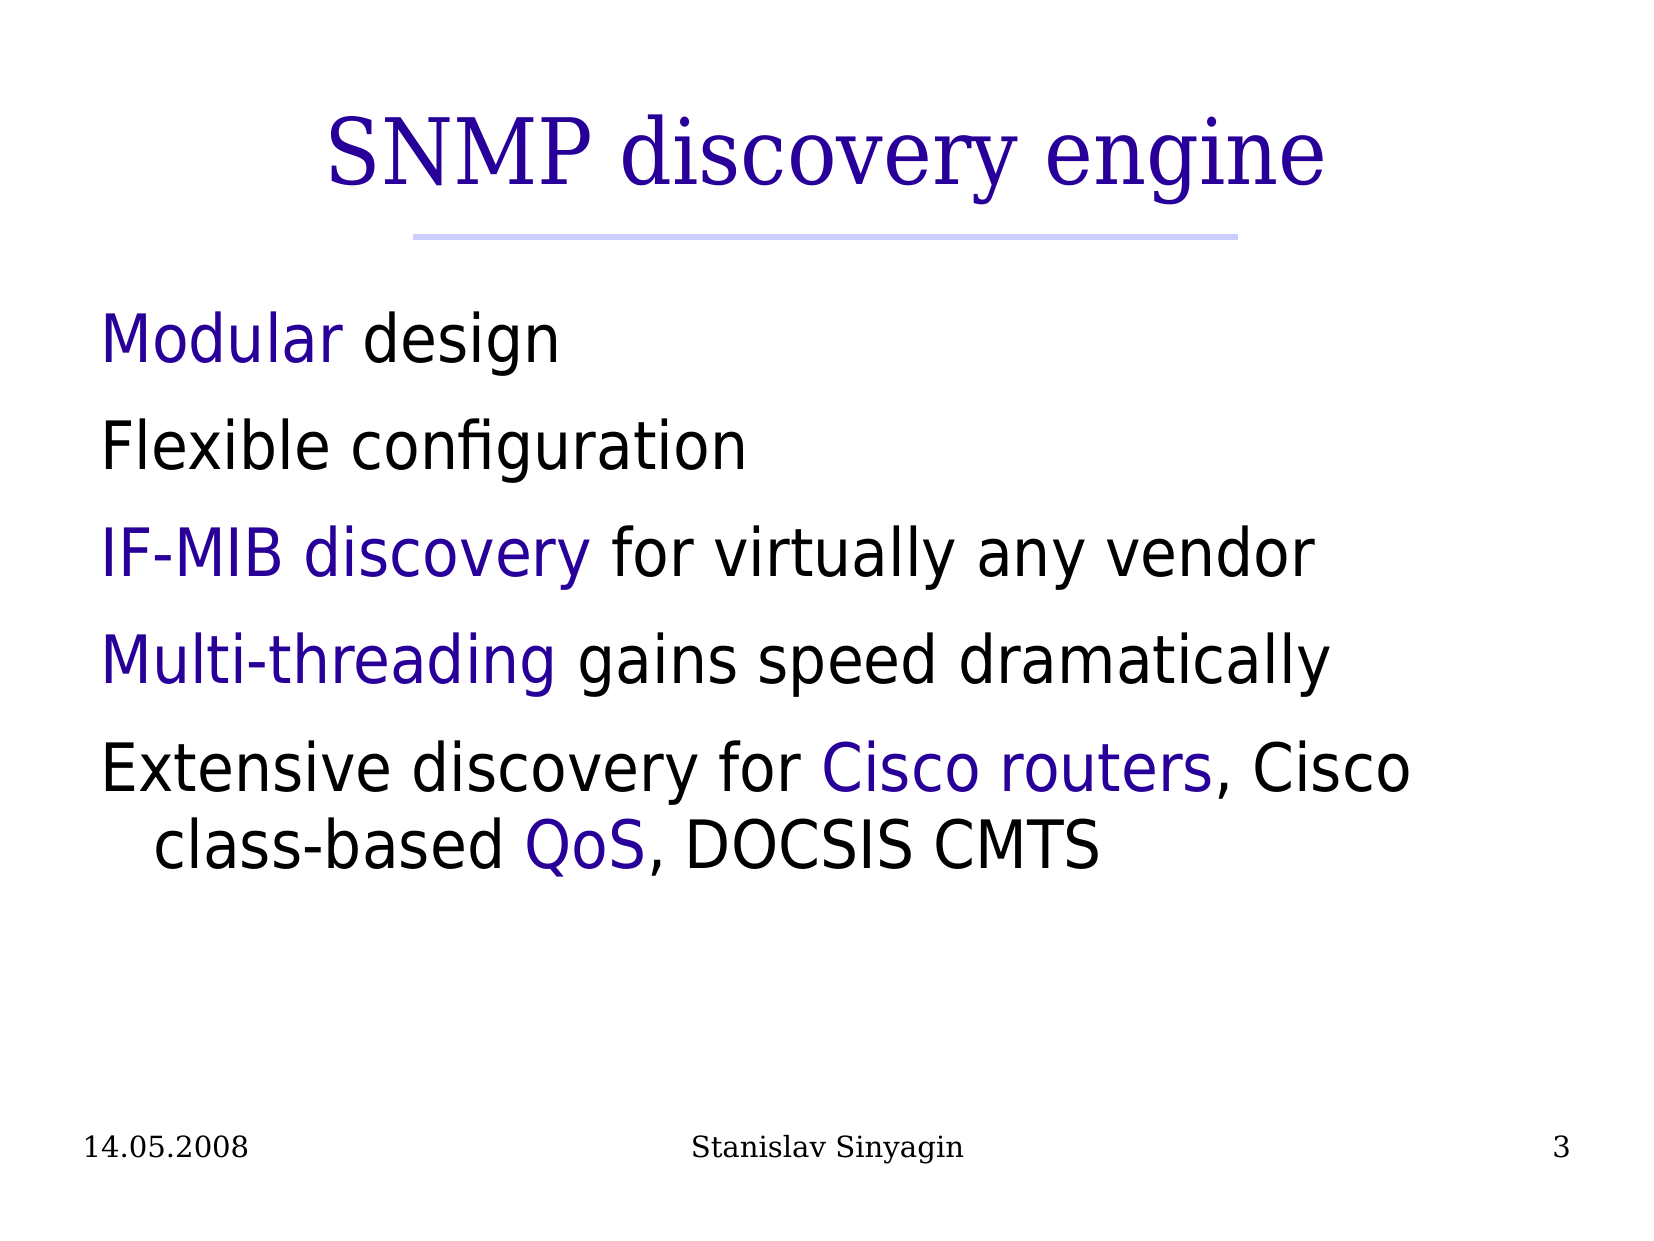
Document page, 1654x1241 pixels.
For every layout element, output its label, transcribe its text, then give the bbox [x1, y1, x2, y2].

title SNMP discovery engine [82, 49, 1571, 257]
list Modular design Flexible configuration IF-MIB discovery for virtually any vendor Multi-threading gains speed dramatically Extensive discovery for Cisco routers, Cisco class-based QoS, DOCSIS CMTS [82, 300, 1571, 885]
